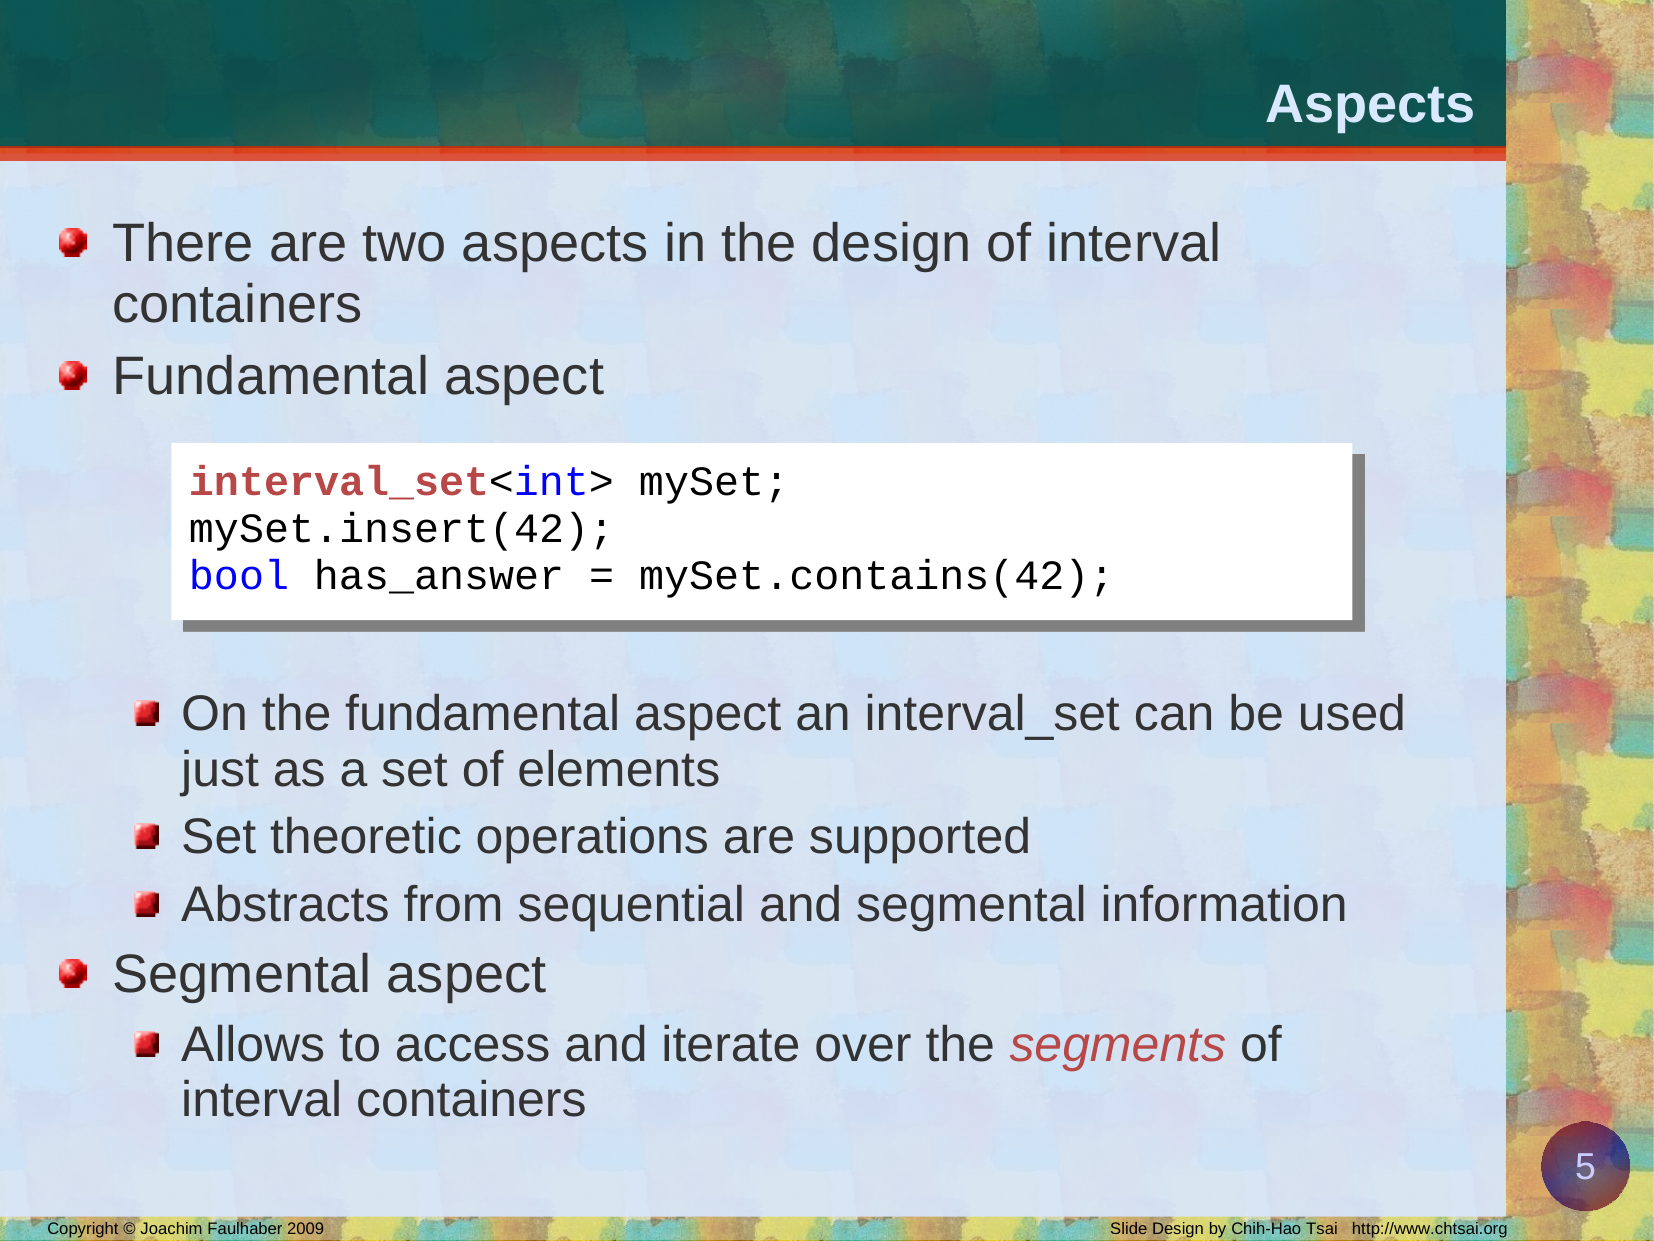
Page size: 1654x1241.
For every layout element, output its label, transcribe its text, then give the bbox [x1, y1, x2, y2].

title Aspects [29, 59, 1477, 148]
list There are two aspects in the design of interval containers Fundamental aspect [59, 212, 1418, 467]
list On the fundamental aspect an interval_set can be used just as a set of elements Set theoretic operations are supported Abstracts from sequential and segmental information Segmental aspect Allows to access and iterate over the segments of interval containers [59, 685, 1418, 1233]
text_box interval_set<int> mySet; mySet.insert(42); bool has_answer = mySet.contains(42); [171, 442, 1353, 616]
